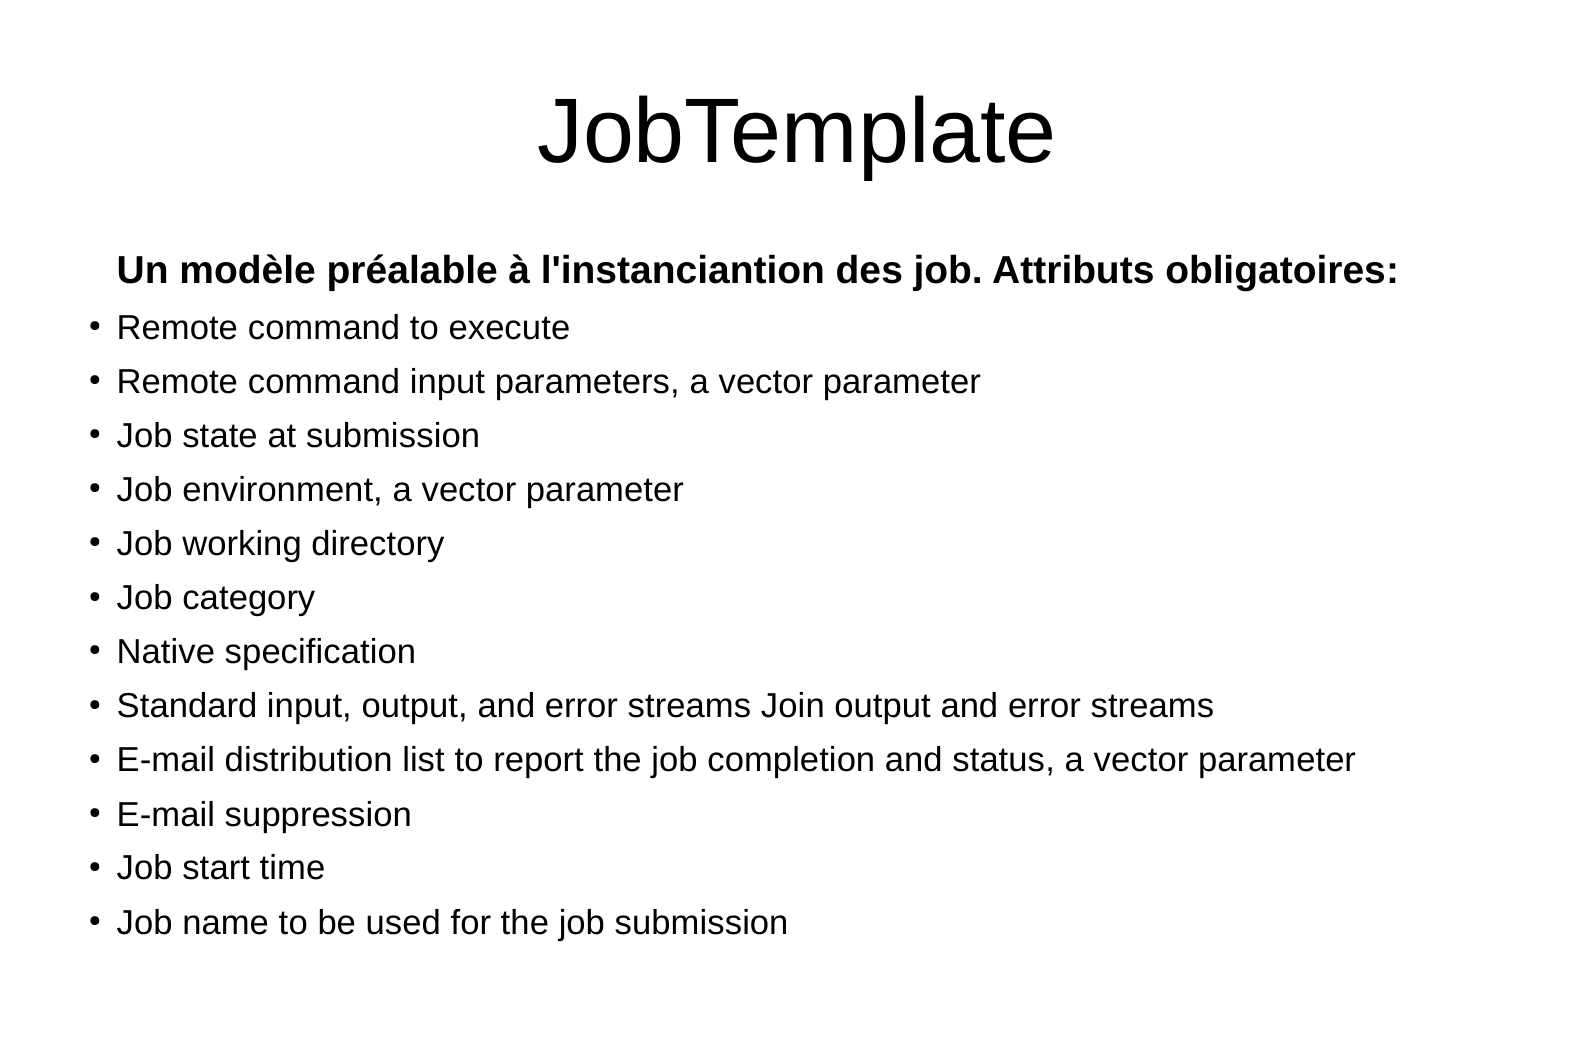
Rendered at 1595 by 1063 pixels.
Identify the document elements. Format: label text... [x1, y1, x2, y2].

list Un modèle préalable à l'instanciantion des job. Attributs obligatoires: Remote command to execute Remote command input parameters, a vector parameter Job state at submission Job environment, a vector parameter Job working directory Job category Native specification Standard input, output, and error streams Join output and error streams E-mail distribution list to report the job completion and status, a vector parameter E-mail suppression Job start time Job name to be used for the job submission [79, 248, 1515, 951]
title JobTemplate [79, 49, 1515, 213]
